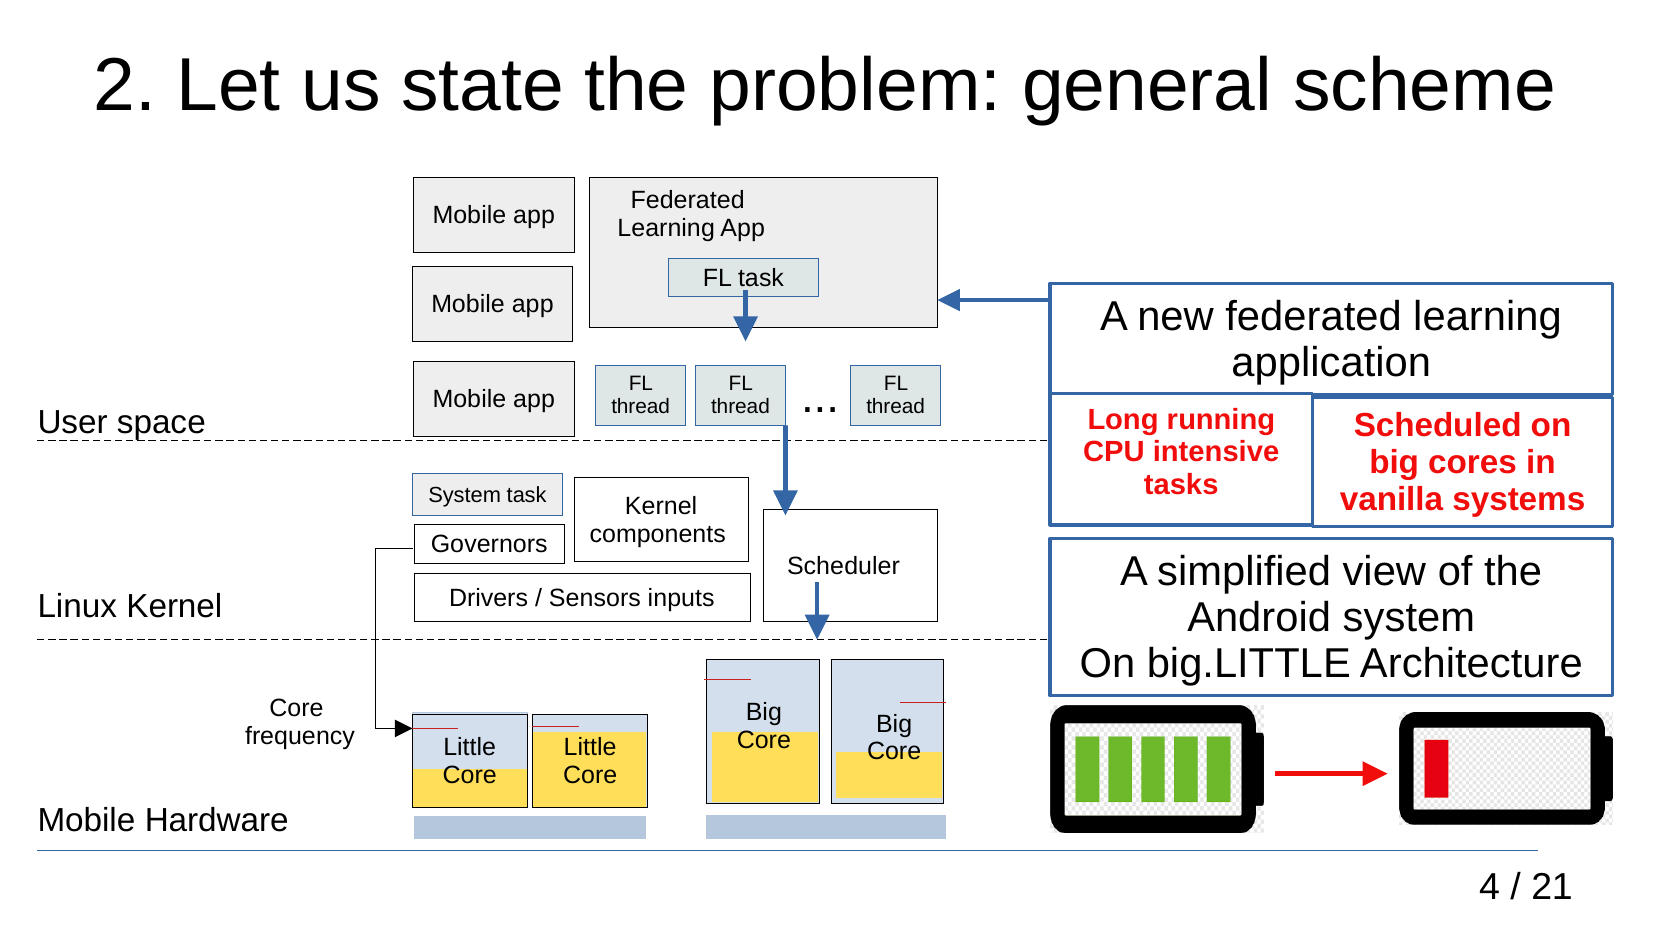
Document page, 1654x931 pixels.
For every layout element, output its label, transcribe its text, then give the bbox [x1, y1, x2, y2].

text_box Scheduled on big cores in vanilla systems [1312, 397, 1613, 527]
text_box Long running CPU intensive tasks [1050, 393, 1313, 526]
text_box Mobile app [413, 177, 575, 253]
text_box A new federated learning application [1050, 283, 1613, 395]
text_box [706, 772, 820, 804]
text_box FL thread [695, 365, 786, 426]
text_box FL task [668, 258, 819, 297]
text_box Linux Kernel [37, 586, 301, 625]
text_box Federated Learning App [599, 195, 784, 233]
text_box Big Core [836, 690, 952, 784]
text_box ... [781, 359, 859, 435]
text_box System task [412, 473, 563, 516]
text_box [414, 816, 646, 839]
text_box Little Core [412, 714, 528, 808]
picture [1399, 712, 1613, 826]
text_box [589, 177, 938, 328]
title 2. Let us state the problem: general scheme [75, 0, 1576, 169]
text_box Core frequency [225, 702, 376, 741]
text_box Scheduler [763, 509, 938, 622]
text_box FL thread [595, 365, 686, 426]
text_box Mobile app [412, 266, 573, 342]
text_box Little Core [532, 714, 648, 808]
text_box A simplified view of the Android system On big.LITTLE Architecture [1050, 538, 1613, 696]
text_box [706, 659, 820, 679]
text_box FL thread [850, 365, 941, 426]
text_box Mobile Hardware [37, 789, 376, 851]
text_box 4 / 21 [1464, 858, 1652, 929]
text_box User space [37, 403, 301, 441]
text_box Drivers / Sensors inputs [414, 573, 751, 622]
text_box Big Core [706, 679, 822, 772]
text_box Kernel components [574, 477, 749, 562]
picture [1050, 705, 1264, 833]
text_box Governors [414, 524, 565, 564]
text_box [706, 815, 946, 839]
text_box Mobile app [413, 361, 575, 437]
text_box [831, 659, 944, 804]
